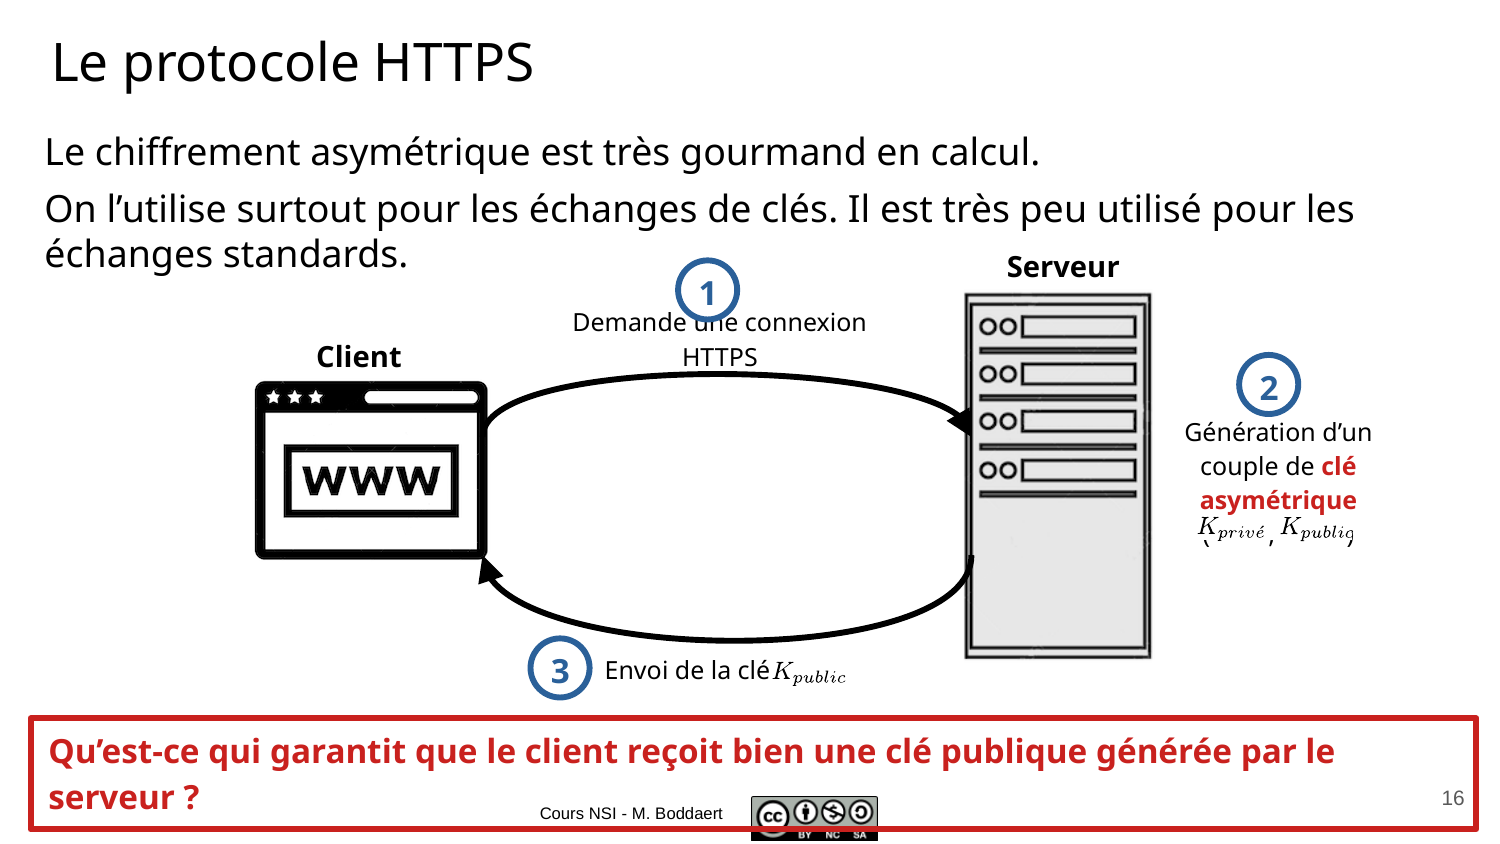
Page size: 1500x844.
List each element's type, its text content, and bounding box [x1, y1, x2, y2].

title Le protocole HTTPS [51, 13, 1449, 108]
text_box Génération d’un couple de clé asymétrique ( , ) [1145, 401, 1412, 564]
text_box [530, 650, 536, 686]
picture [252, 377, 491, 562]
text_box [678, 273, 683, 307]
picture [751, 796, 878, 826]
text_box 3 [536, 640, 586, 695]
text_box Demande une connexion HTTPS [519, 309, 921, 369]
text_box [772, 661, 846, 686]
text_box 2 [1244, 357, 1294, 412]
text_box Serveur [992, 242, 1146, 291]
text_box [586, 653, 590, 683]
text_box [733, 274, 738, 306]
picture [751, 832, 878, 841]
picture [962, 289, 1155, 664]
text_box [1280, 517, 1354, 542]
text_box 1 [683, 262, 733, 317]
text_box [1197, 516, 1264, 542]
text_box Qu’est-ce qui garantit que le client reçoit bien une clé publique générée par le serveur ? [30, 718, 1477, 784]
text_box Client [301, 329, 426, 378]
text_box [1239, 368, 1244, 401]
text_box [1294, 369, 1299, 400]
text_box Le chiffrement asymétrique est très gourmand en calcul. On l’utilise surtout pour les échanges de clés. Il est très peu utilisé pour les échanges standards. [29, 120, 1477, 715]
text_box Envoi de la clé [519, 640, 921, 700]
slide_number <numéro> [1389, 784, 1473, 826]
